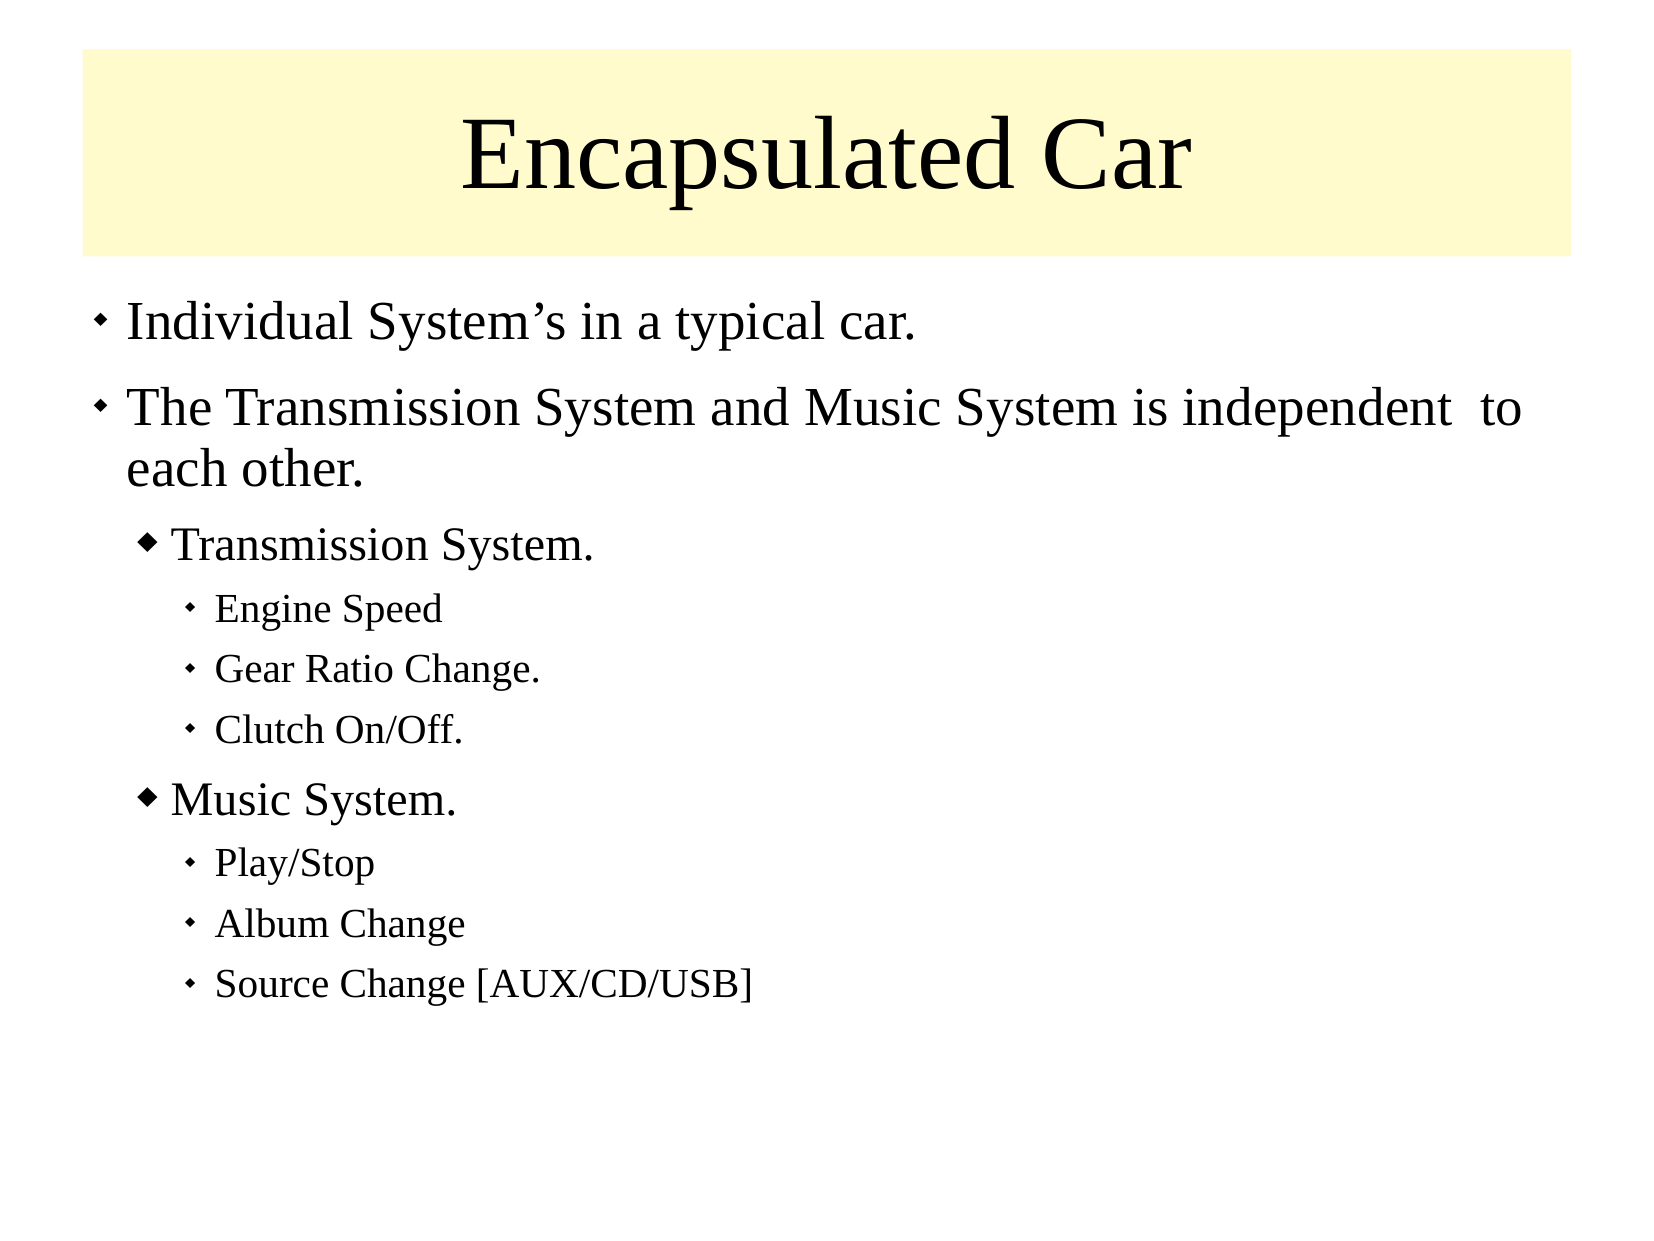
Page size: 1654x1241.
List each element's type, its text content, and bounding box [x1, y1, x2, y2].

title Encapsulated Car [82, 49, 1571, 257]
list Individual System’s in a typical car. The Transmission System and Music System is independent to each other. Transmission System. Engine Speed Gear Ratio Change. Clutch On/Off. Music System. Play/Stop Album Change Source Change [AUX/CD/USB] [82, 290, 1571, 1010]
